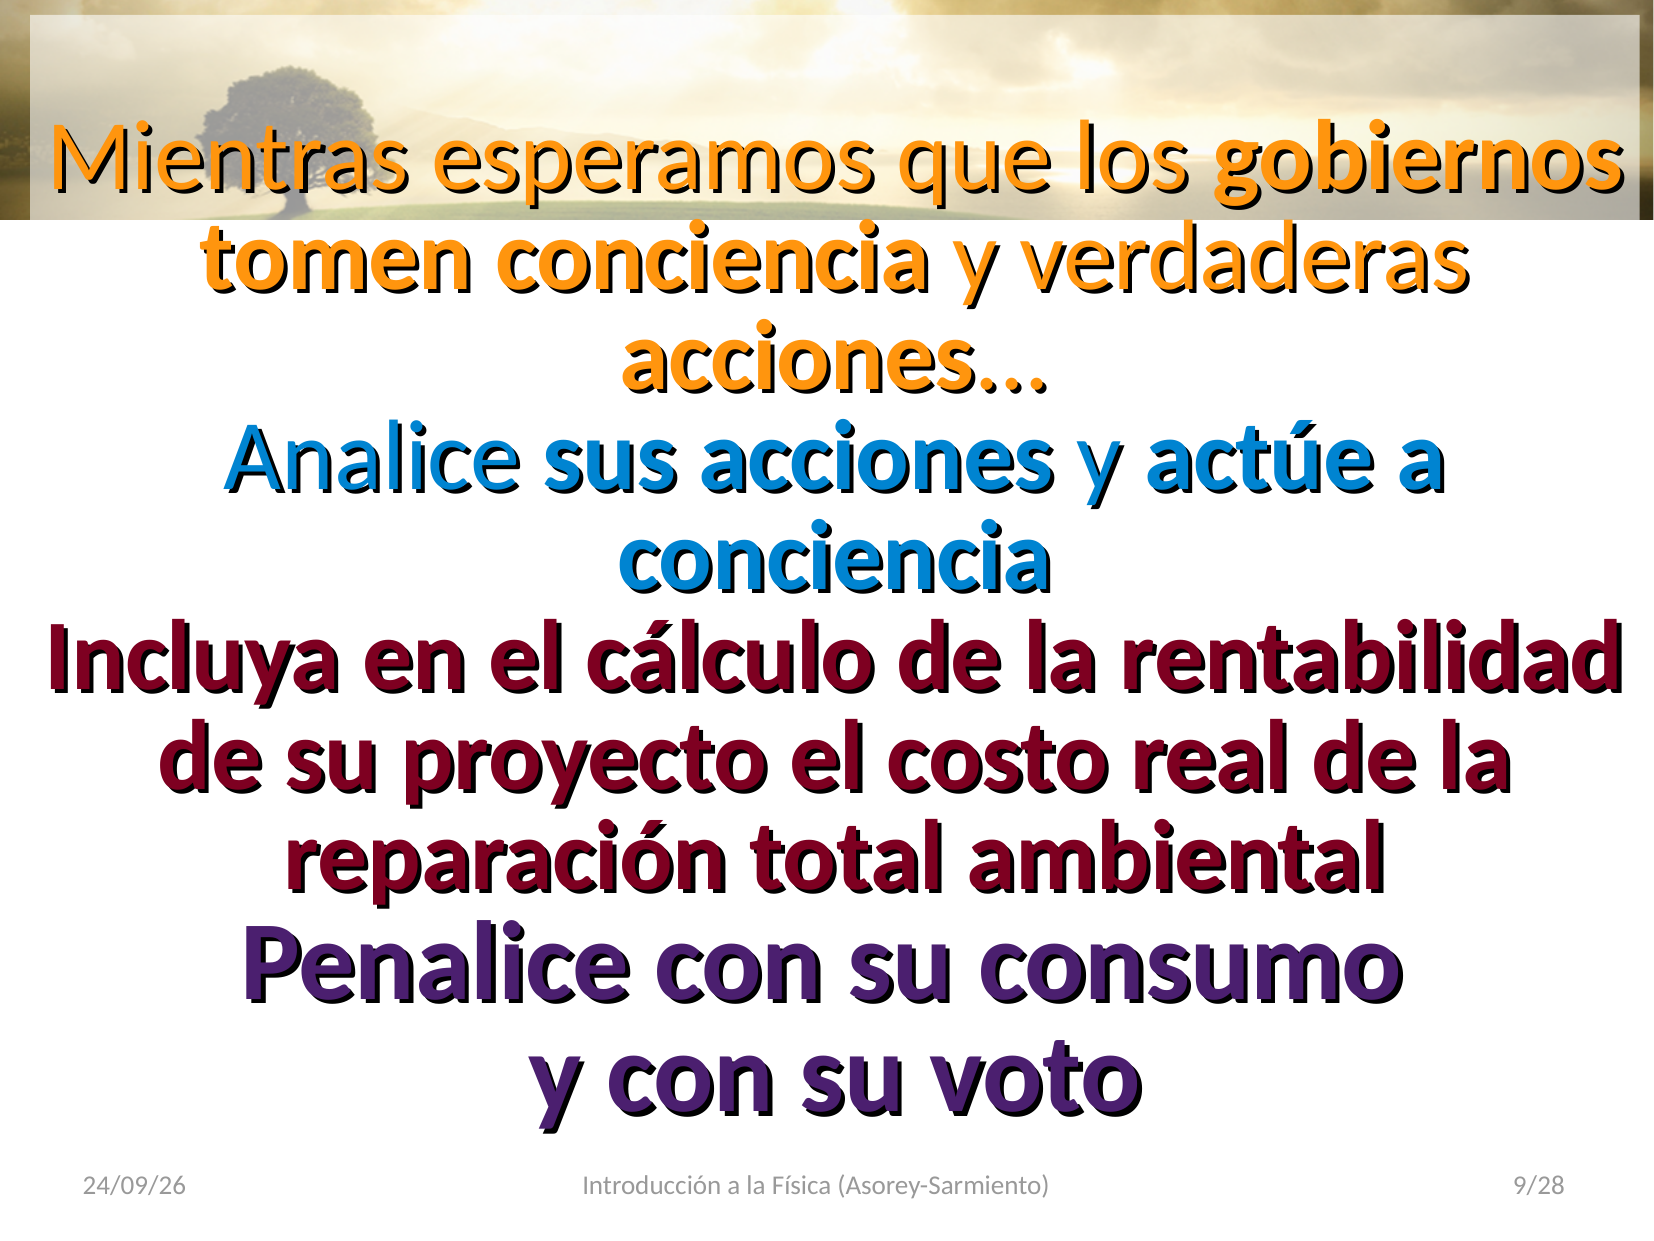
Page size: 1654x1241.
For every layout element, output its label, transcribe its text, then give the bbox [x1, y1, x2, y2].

picture [0, 0, 1654, 1241]
subtitle Mientras esperamos que los gobiernos tomen conciencia y verdaderas acciones... Analice sus acciones y actúe a conciencia Incluya en el cálculo de la rentabilidad de su proyecto el costo real de la reparación total ambiental Penalice con su consumo y con su voto [30, 14, 1640, 1241]
